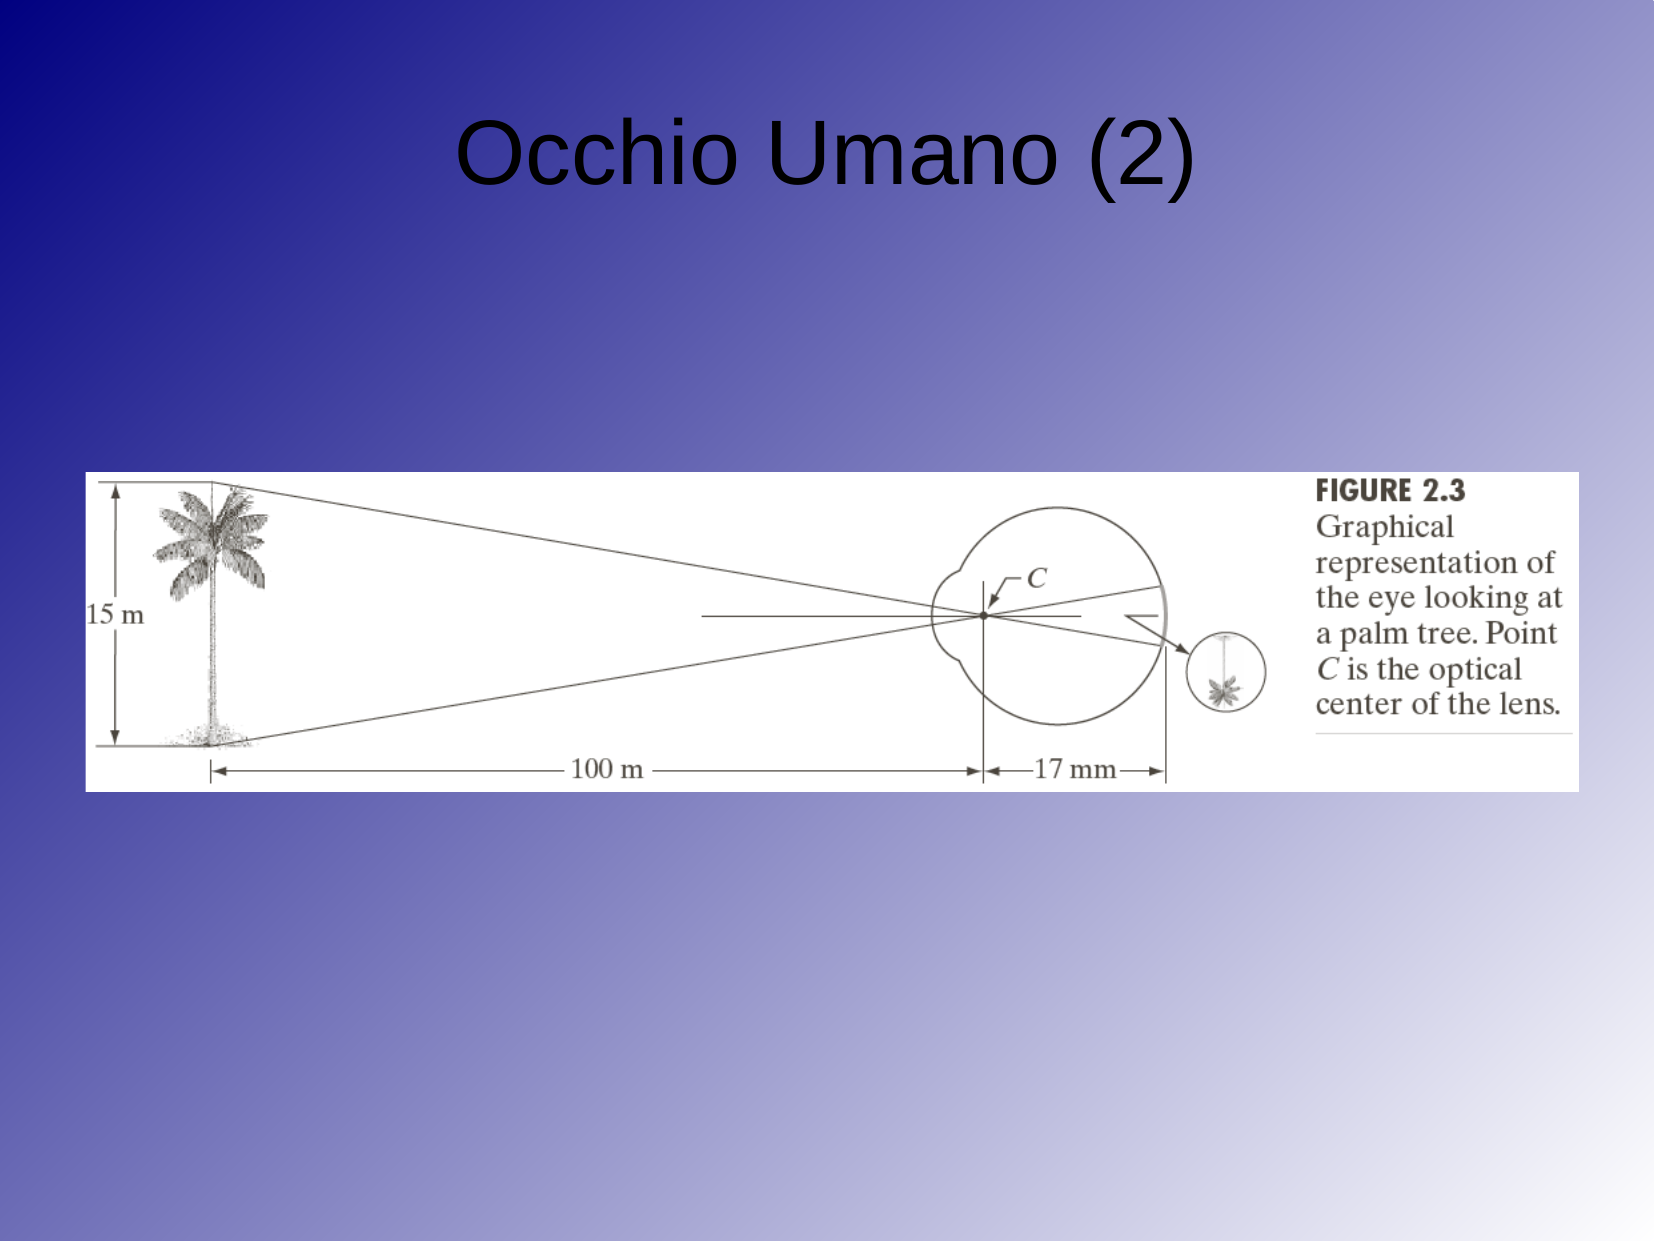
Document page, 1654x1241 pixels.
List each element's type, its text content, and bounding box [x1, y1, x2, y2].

title Occhio Umano (2) [82, 49, 1571, 257]
picture [85, 472, 1579, 792]
